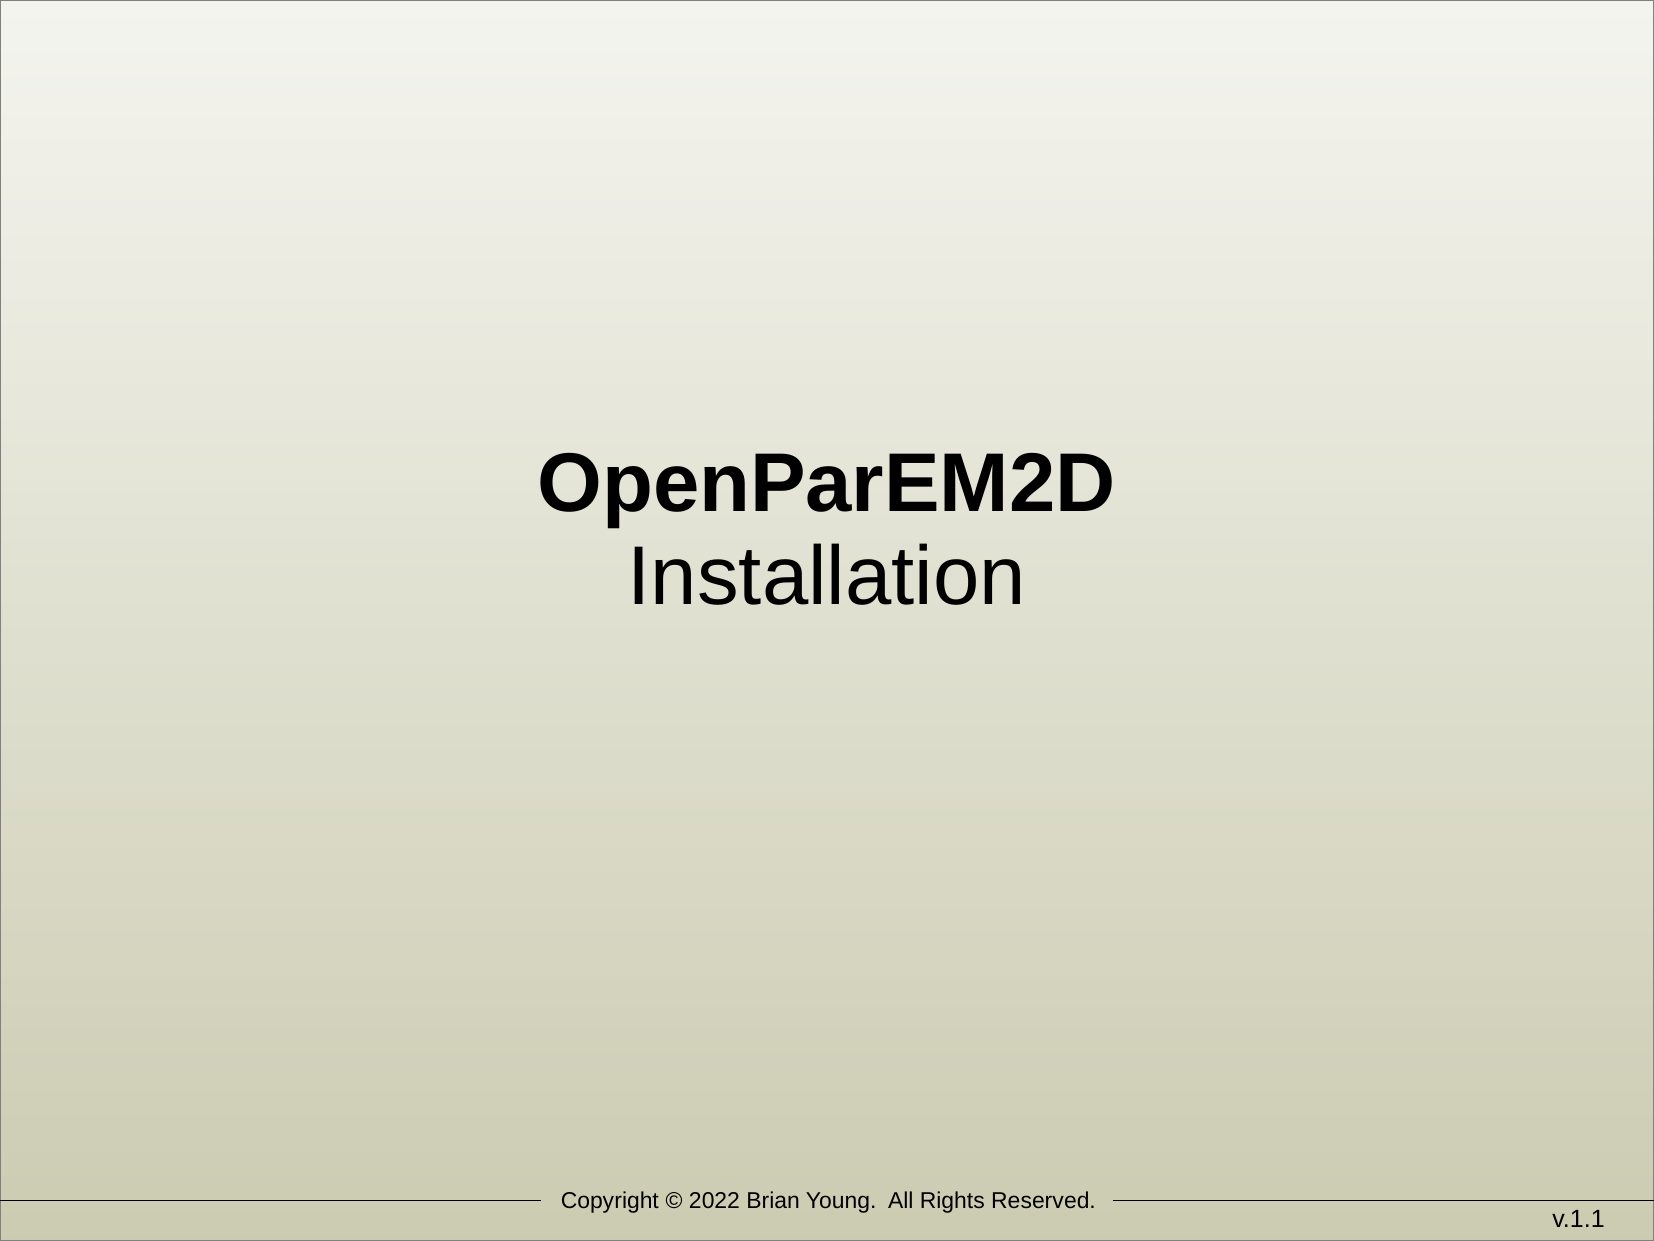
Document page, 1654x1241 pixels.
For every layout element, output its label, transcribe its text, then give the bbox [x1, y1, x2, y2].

text_box v.1.1 [1537, 1197, 1621, 1241]
subtitle OpenParEM2D Installation [82, 49, 1571, 1109]
